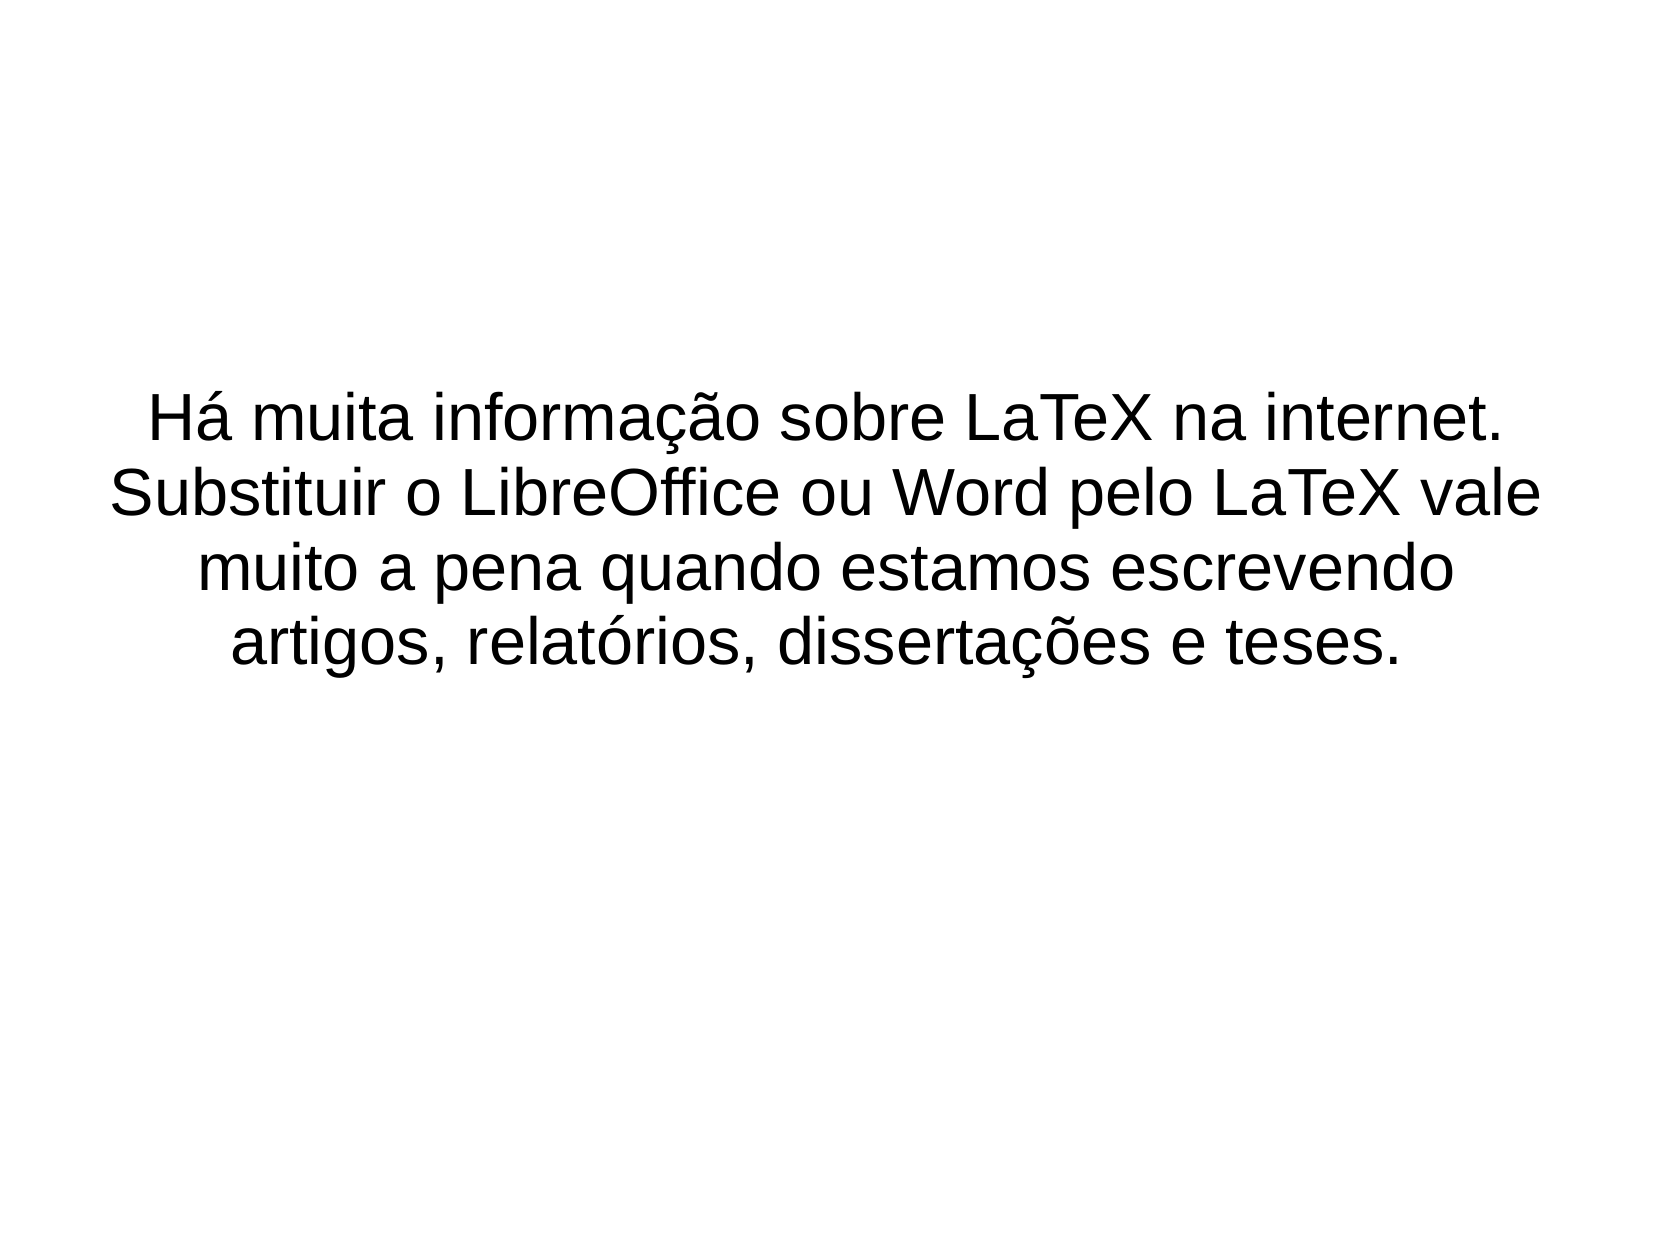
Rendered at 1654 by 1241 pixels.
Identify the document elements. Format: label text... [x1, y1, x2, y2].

subtitle Há muita informação sobre LaTeX na internet. Substituir o LibreOffice ou Word pelo LaTeX vale muito a pena quando estamos escrevendo artigos, relatórios, dissertações e teses. [82, 49, 1571, 1010]
